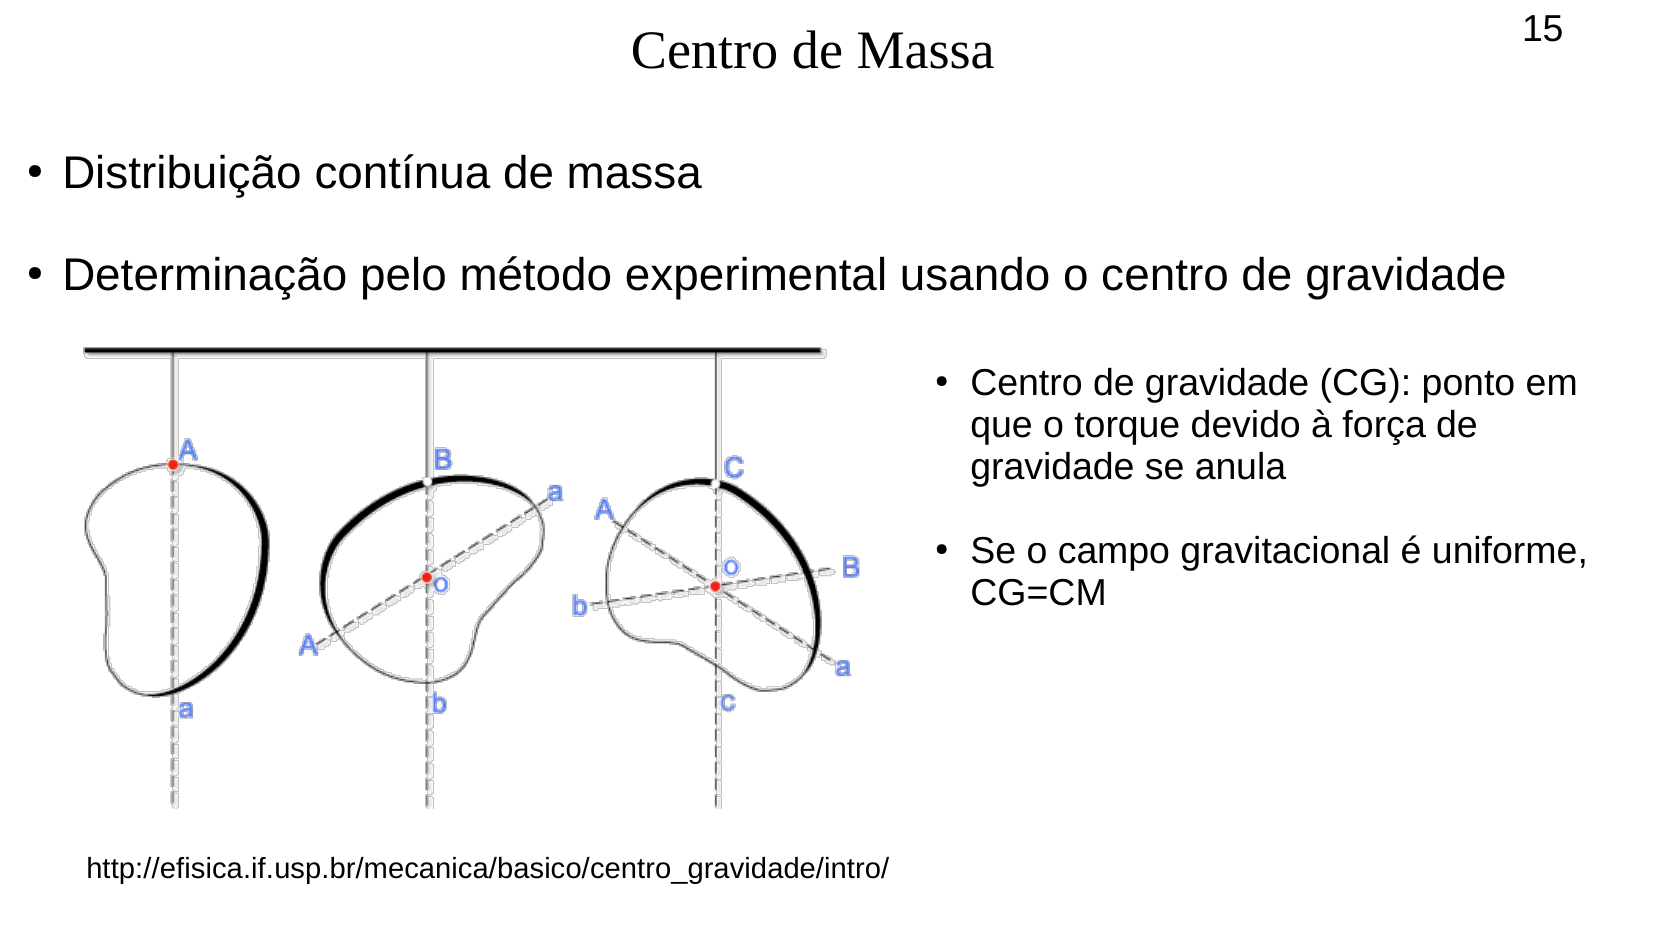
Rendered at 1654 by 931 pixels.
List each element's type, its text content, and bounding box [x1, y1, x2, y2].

text_box 18 [1507, 0, 1654, 71]
text_box Centro de Massa [616, 0, 1038, 88]
text_box Centro de gravidade (CG): ponto em que o torque devido à força de gravidade se anula Se o campo gravitacional é uniforme, CG=CM [920, 354, 1621, 663]
picture [82, 337, 864, 809]
text_box Distribuição contínua de massa Determinação pelo método experimental usando o centro de gravidade [12, 78, 1609, 308]
text_box http://efisica.if.usp.br/mecanica/basico/centro_gravidade/intro/ [71, 844, 931, 902]
